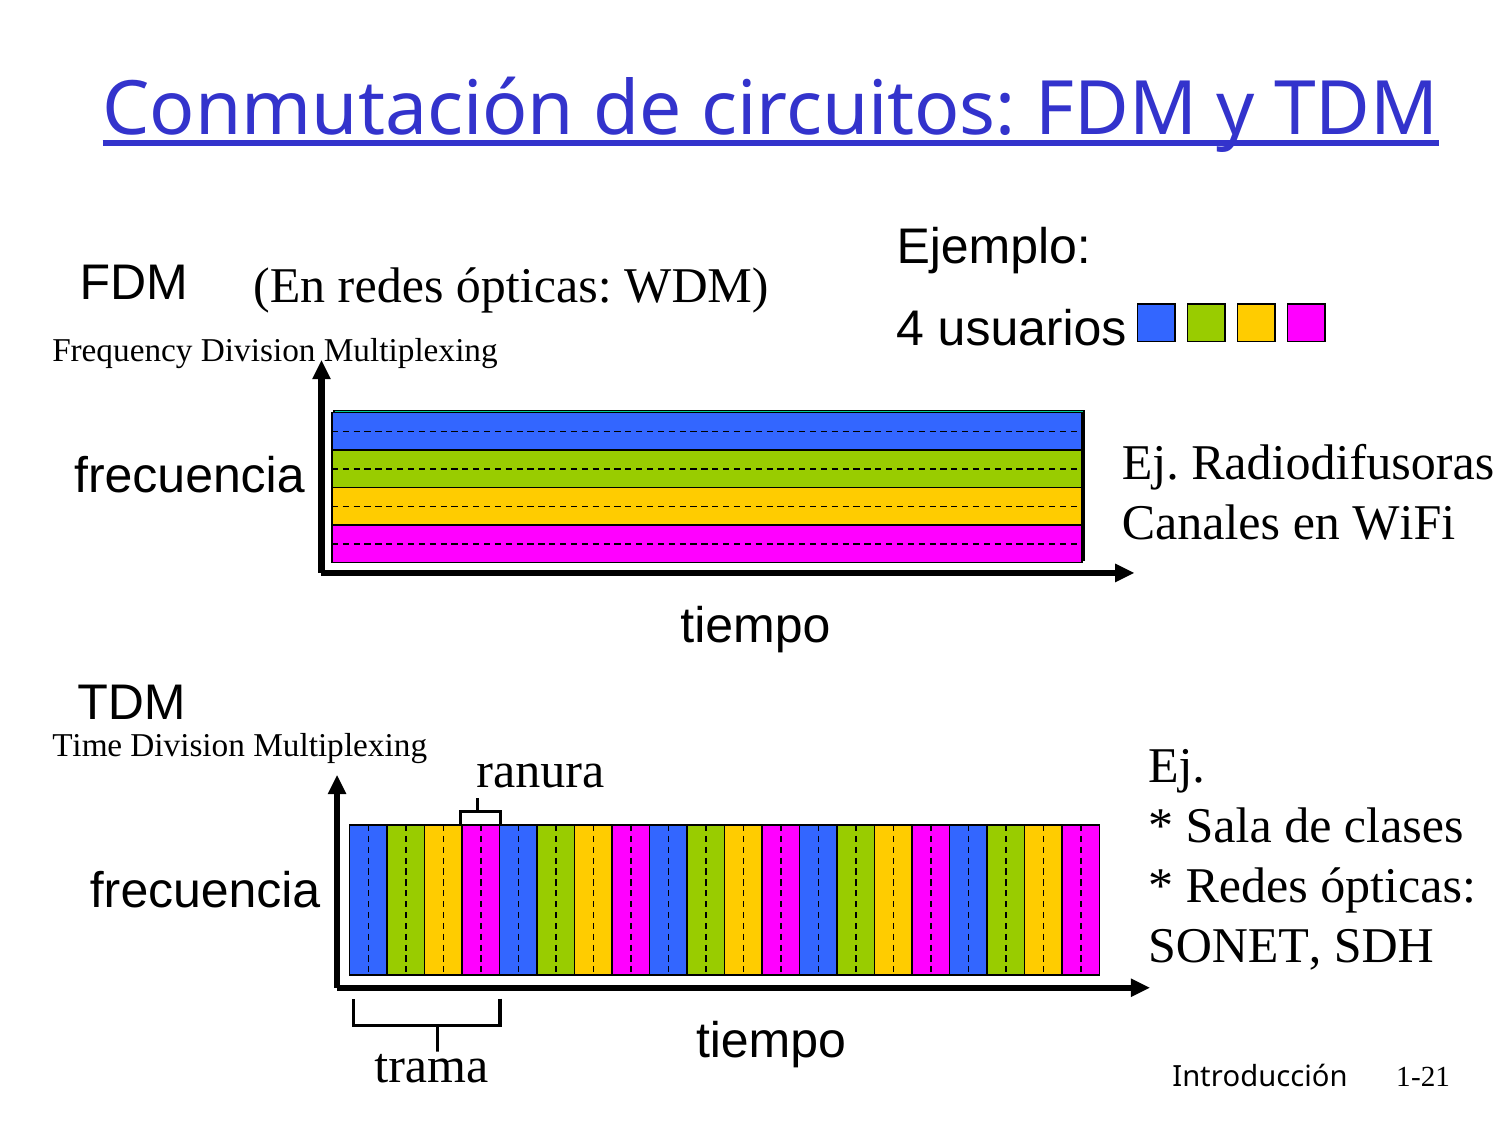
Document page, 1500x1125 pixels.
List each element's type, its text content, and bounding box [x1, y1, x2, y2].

text_box frecuencia [59, 435, 320, 511]
text_box ranura [461, 729, 649, 805]
text_box 4 usuarios [881, 287, 1142, 363]
text_box [1137, 304, 1176, 342]
text_box [1237, 304, 1276, 342]
text_box [1187, 304, 1226, 342]
text_box (En redes ópticas: WDM) [238, 244, 784, 320]
text_box [349, 825, 1100, 976]
text_box TDM [167, 692, 176, 715]
text_box TDM [116, 688, 136, 715]
text_box tiempo [665, 585, 846, 661]
text_box Ej. Radiodifusoras Canales en WiFi [1107, 422, 1500, 558]
text_box [1287, 304, 1326, 342]
text_box TDM [62, 662, 201, 715]
text_box trama [359, 1025, 512, 1110]
text_box Time Division Multiplexing [37, 715, 442, 771]
text_box Frequency Division Multiplexing [37, 320, 514, 376]
text_box Ej. * Sala de clases * Redes ópticas: SONET, SDH [1133, 724, 1500, 980]
text_box Introducción [887, 1050, 1362, 1125]
title Conmutación de circuitos: FDM y TDM [87, 10, 1463, 201]
text_box TDM [151, 690, 161, 715]
text_box tiempo [681, 999, 861, 1076]
text_box FDM [64, 242, 203, 318]
text_box [331, 410, 1085, 563]
text_box frecuencia [75, 850, 336, 926]
text_box Ejemplo: [881, 206, 1106, 282]
text_box 1-<number> [1362, 1050, 1466, 1125]
